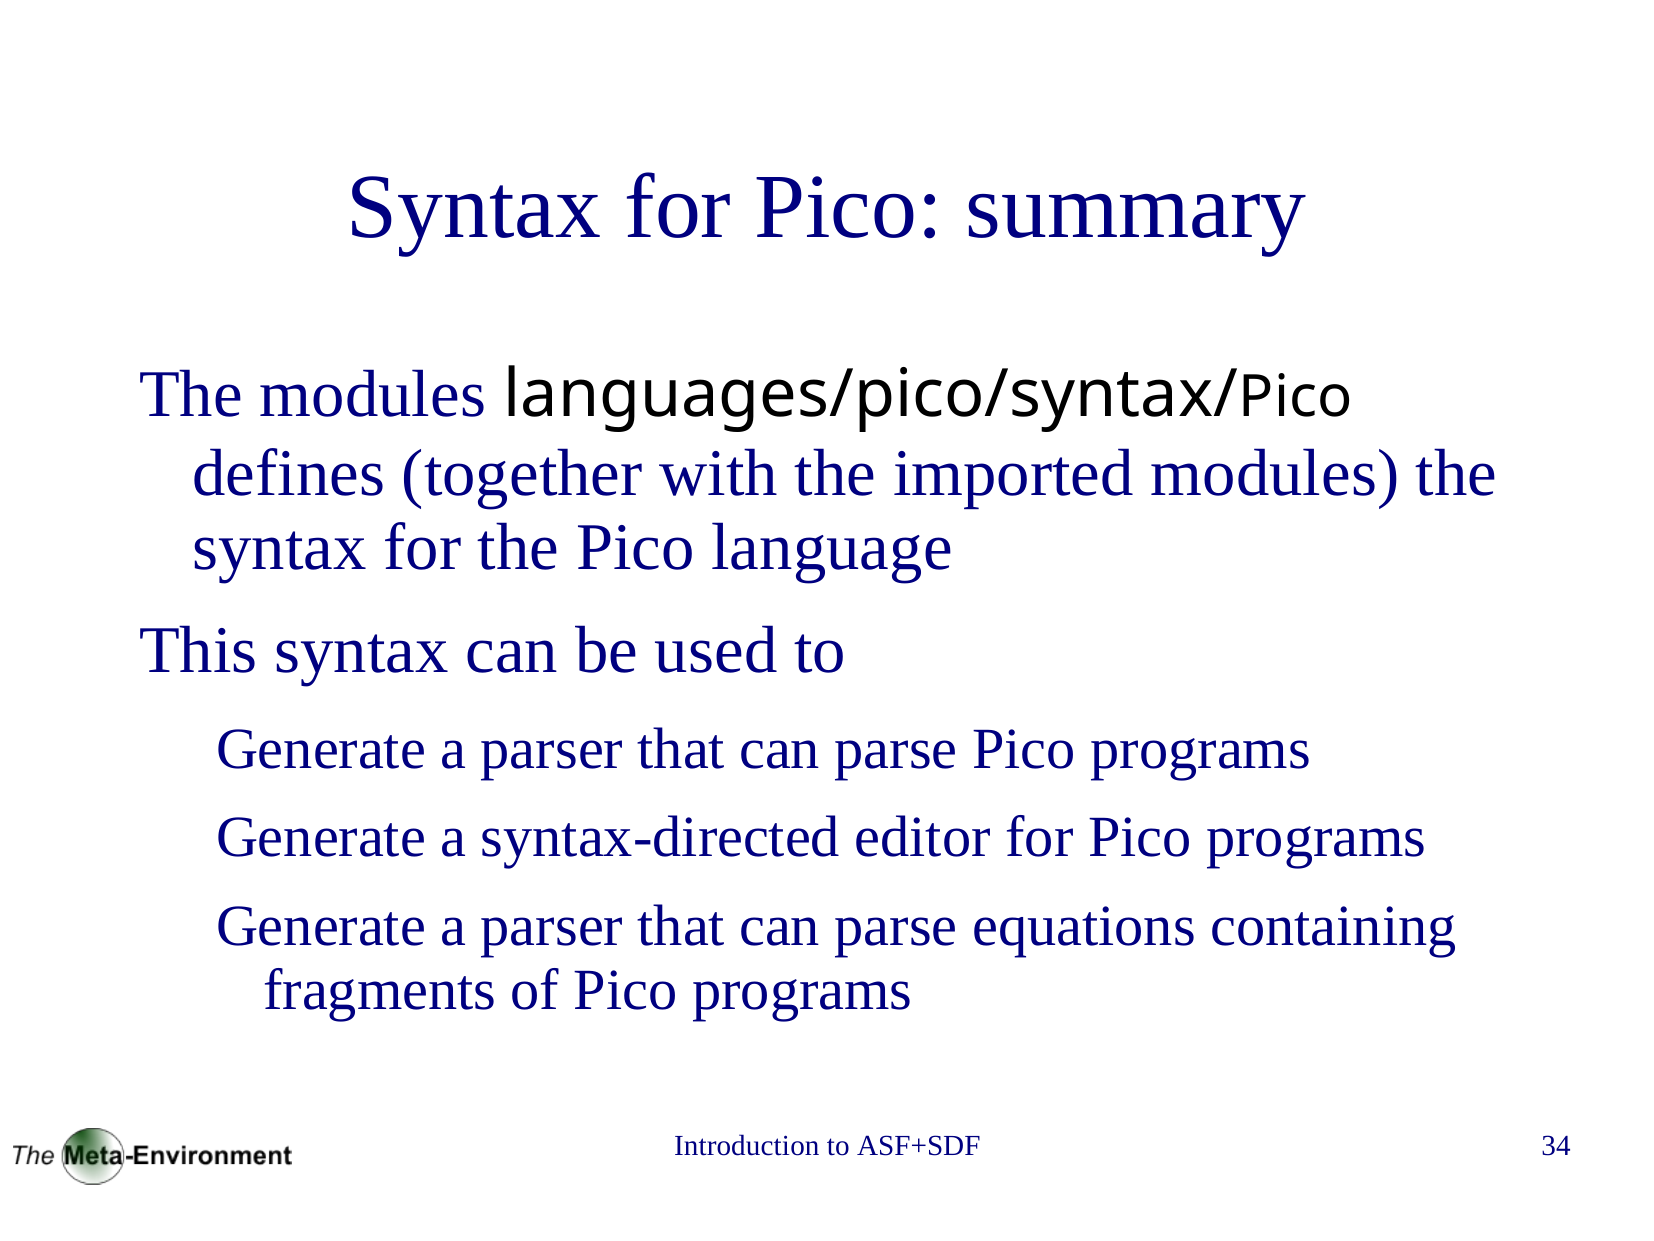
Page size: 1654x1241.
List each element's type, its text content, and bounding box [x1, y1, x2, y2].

picture [13, 1128, 292, 1185]
title Syntax for Pico: summary [121, 102, 1534, 311]
list The modules languages/pico/syntax/Pico defines (together with the imported modules) the syntax for the Pico language This syntax can be used to Generate a parser that can parse Pico programs Generate a syntax-directed editor for Pico programs Generate a parser that can parse equations containing fragments of Pico programs [121, 344, 1534, 1127]
